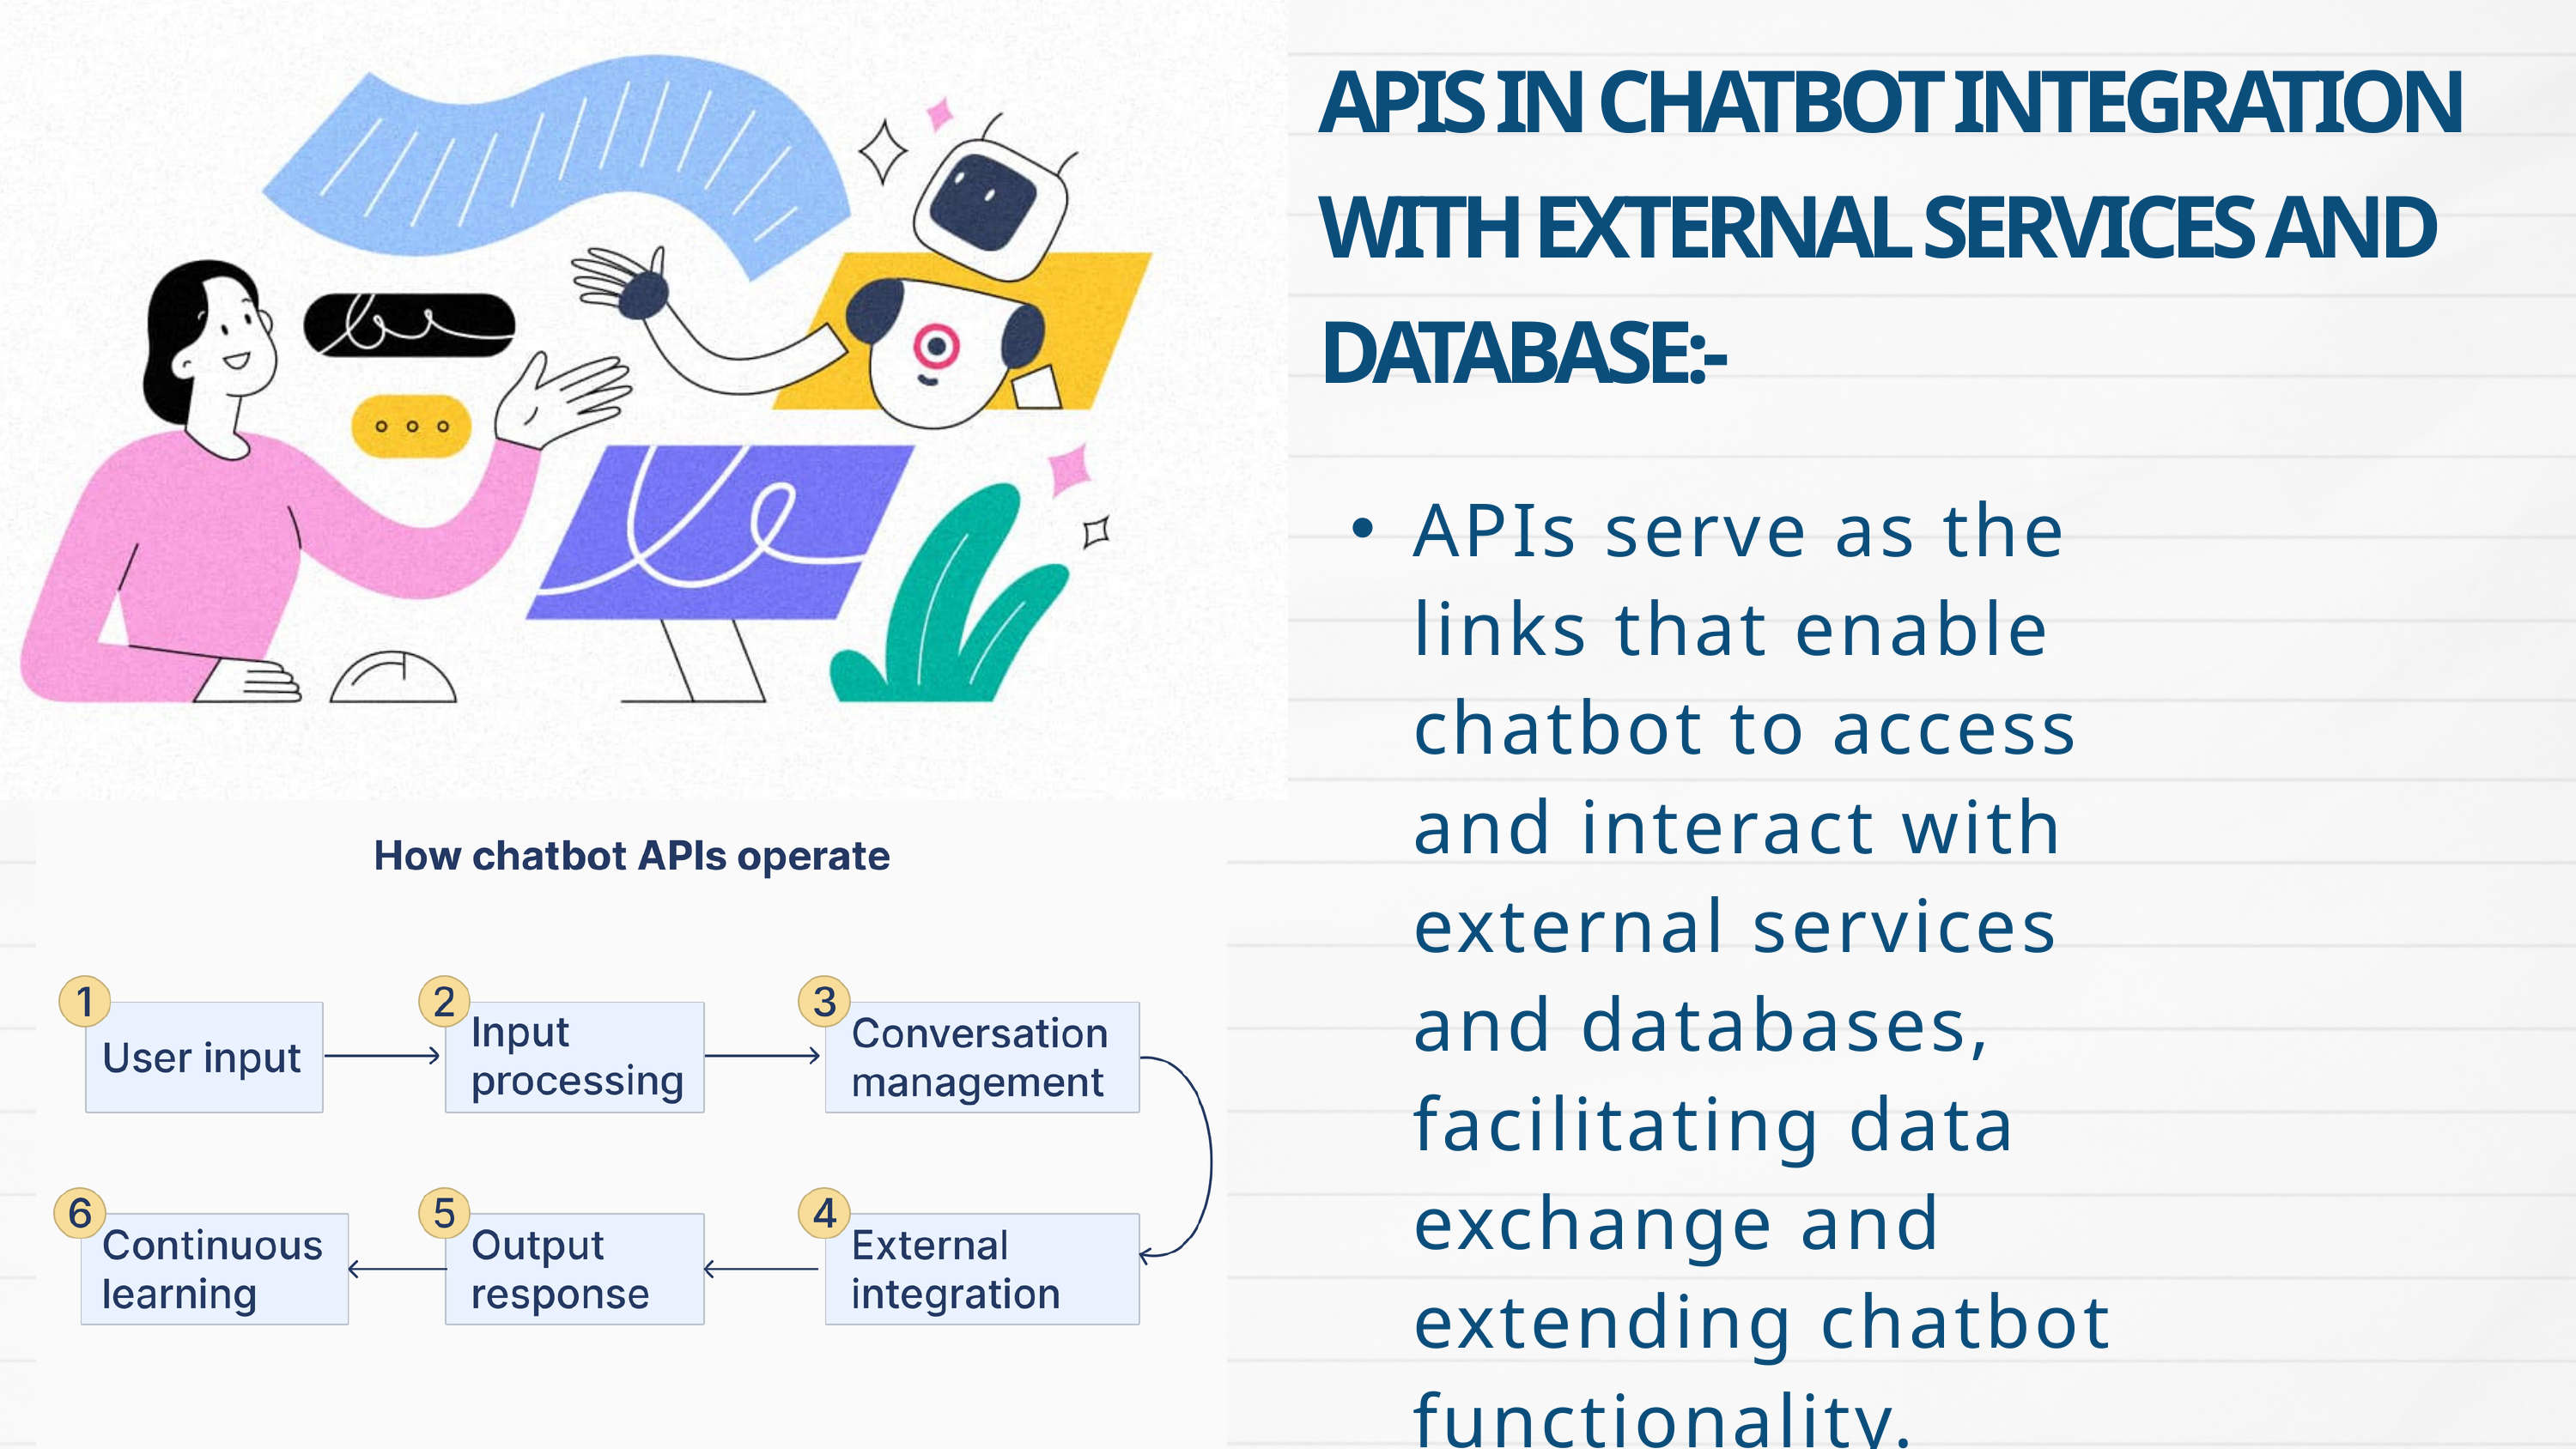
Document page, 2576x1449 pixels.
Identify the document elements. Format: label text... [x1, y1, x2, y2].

text_box APIS IN CHATBOT INTEGRATION WITH EXTERNAL SERVICES AND DATABASE:- [1318, 24, 2576, 401]
text_box APIs serve as the links that enable chatbot to access and interact with external services and databases, facilitating data exchange and extending chatbot functionality. [1287, 472, 2230, 1449]
text_box [0, 0, 2576, 1449]
